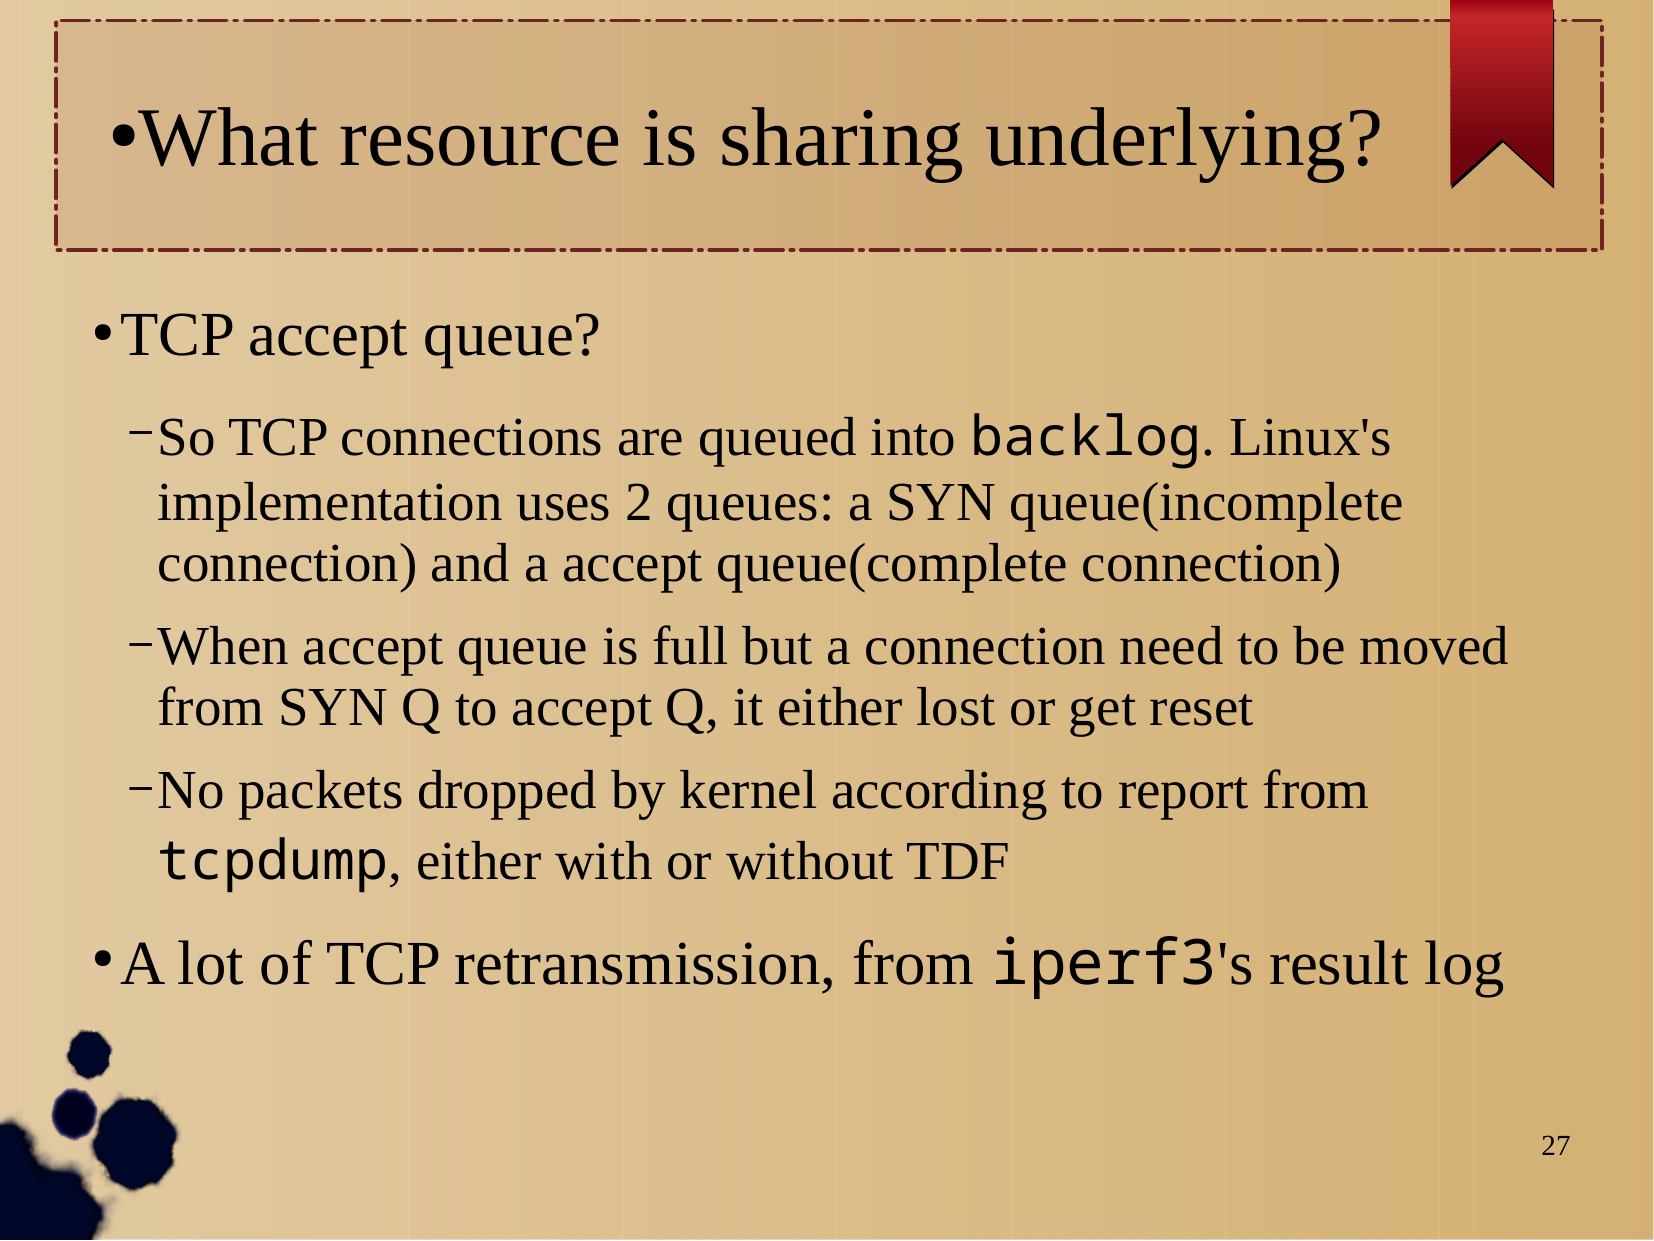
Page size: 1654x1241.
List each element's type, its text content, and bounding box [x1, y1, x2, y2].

title What resource is sharing underlying? [82, 47, 1412, 229]
list TCP accept queue? So TCP connections are queued into backlog. Linux's implementation uses 2 queues: a SYN queue(incomplete connection) and a accept queue(complete connection) When accept queue is full but a connection need to be moved from SYN Q to accept Q, it either lost or get reset No packets dropped by kernel according to report from tcpdump, either with or without TDF A lot of TCP retransmission, from iperf3's result log [82, 299, 1571, 1019]
